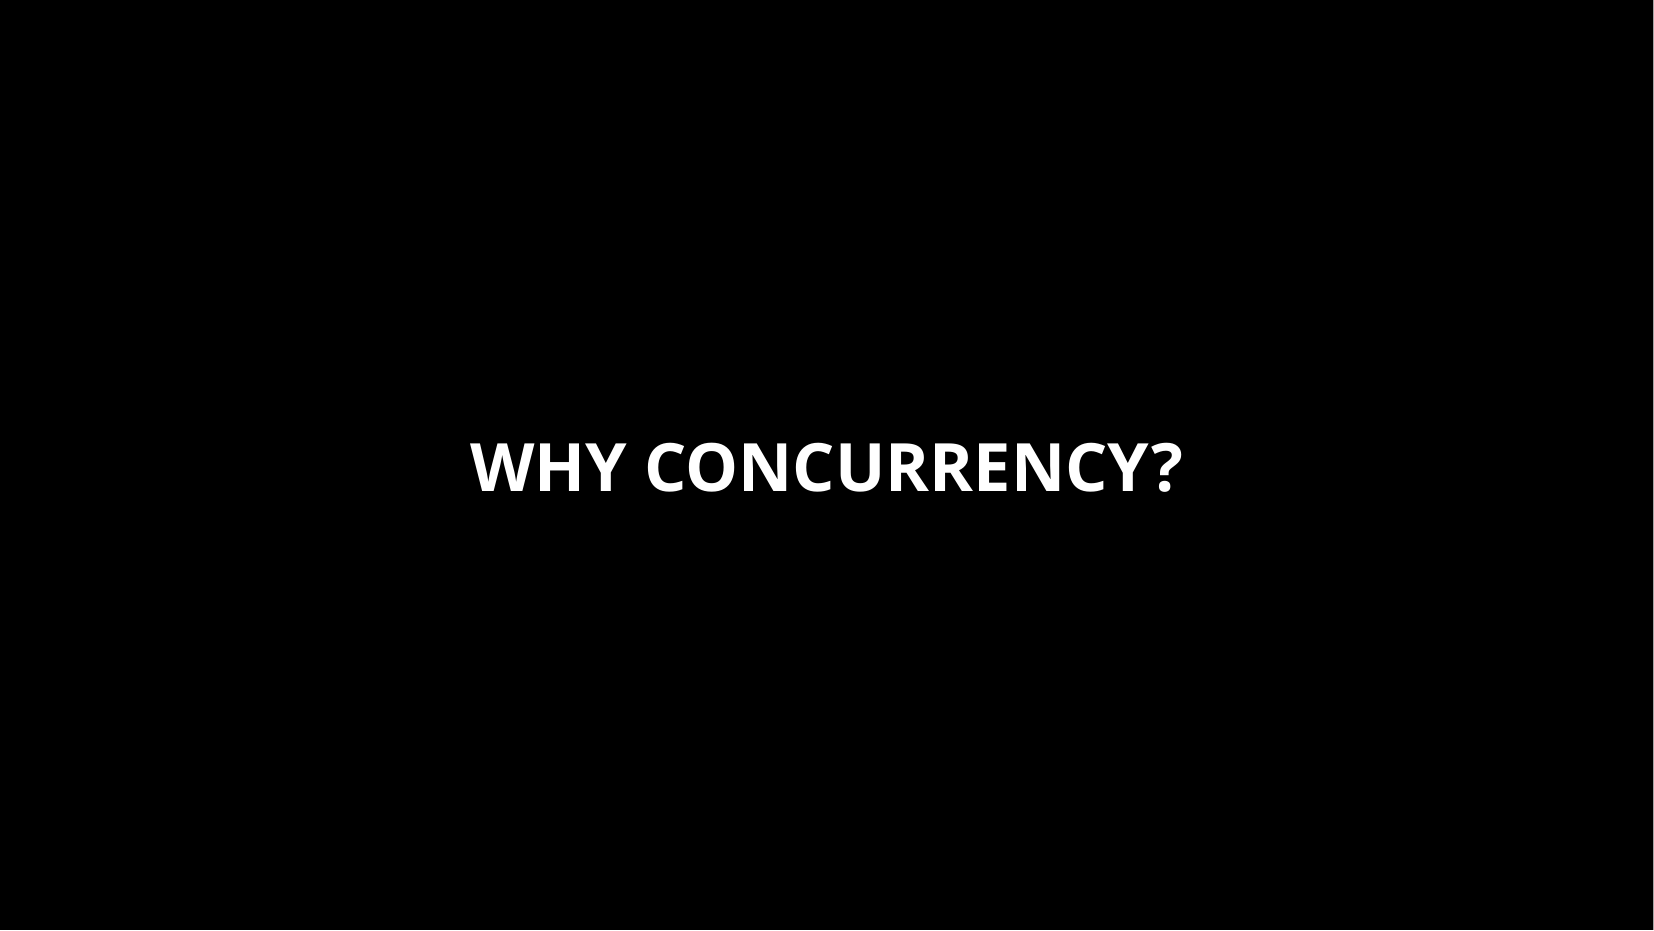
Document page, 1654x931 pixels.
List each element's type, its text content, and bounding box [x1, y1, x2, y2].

title WHY CONCURRENCY? [82, 387, 1571, 543]
